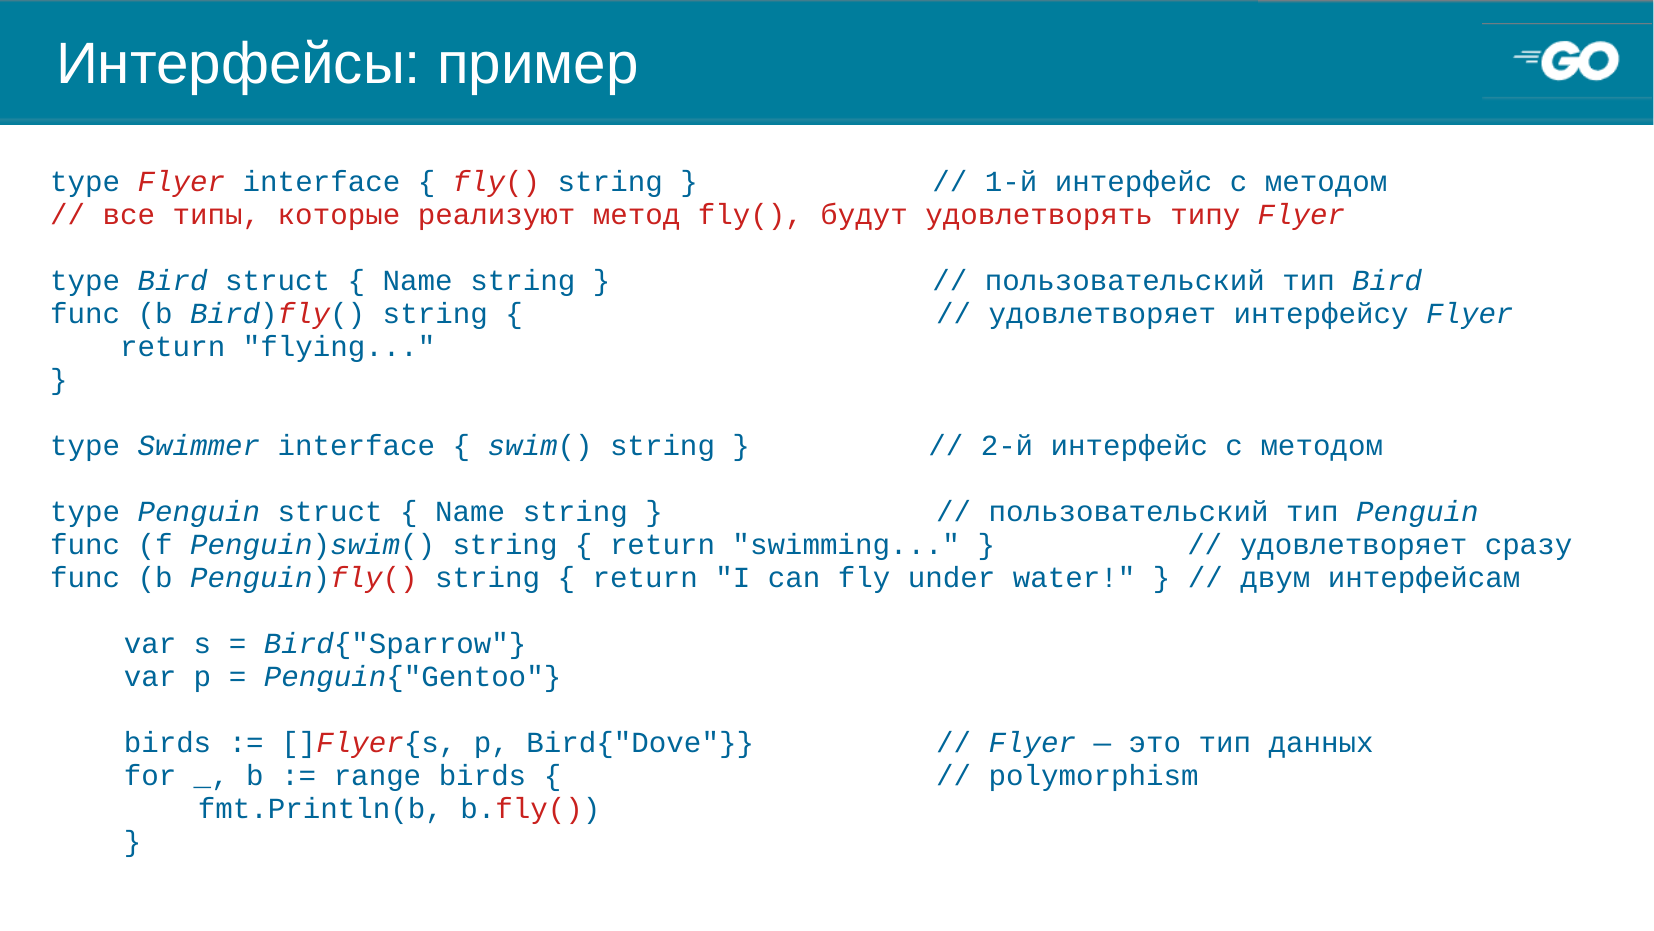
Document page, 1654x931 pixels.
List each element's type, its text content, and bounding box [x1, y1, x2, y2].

text_box Интерфейсы: пример [41, 23, 1495, 104]
text_box type Flyer interface { fly() string } // 1-й интерфейс с методом // все типы, которые реализуют метод fly(), будут удовлетворять типу Flyer type Bird struct { Name string } // пользовательский тип Bird func (b Bird)fly() string { // удовлетворяет интерфейсу Flyer return "flying..." } type Swimmer interface { swim() string } // 2-й интерфейс с методом type Penguin struct { Name string } // пользовательский тип Penguin func (f Penguin)swim() string { return "swimming..." } // удовлетворяет сразу func (b Penguin)fly() string { return "I can fly under water!" } // двум интерфейсам var s = Bird{"Sparrow"} var p = Penguin{"Gentoo"} birds := []Flyer{s, p, Bird{"Dove"}} // Flyer — это тип данных for _, b := range birds { // polymorphism fmt.Println(b, b.fly()) } [35, 124, 1619, 898]
picture [1542, 41, 1619, 81]
